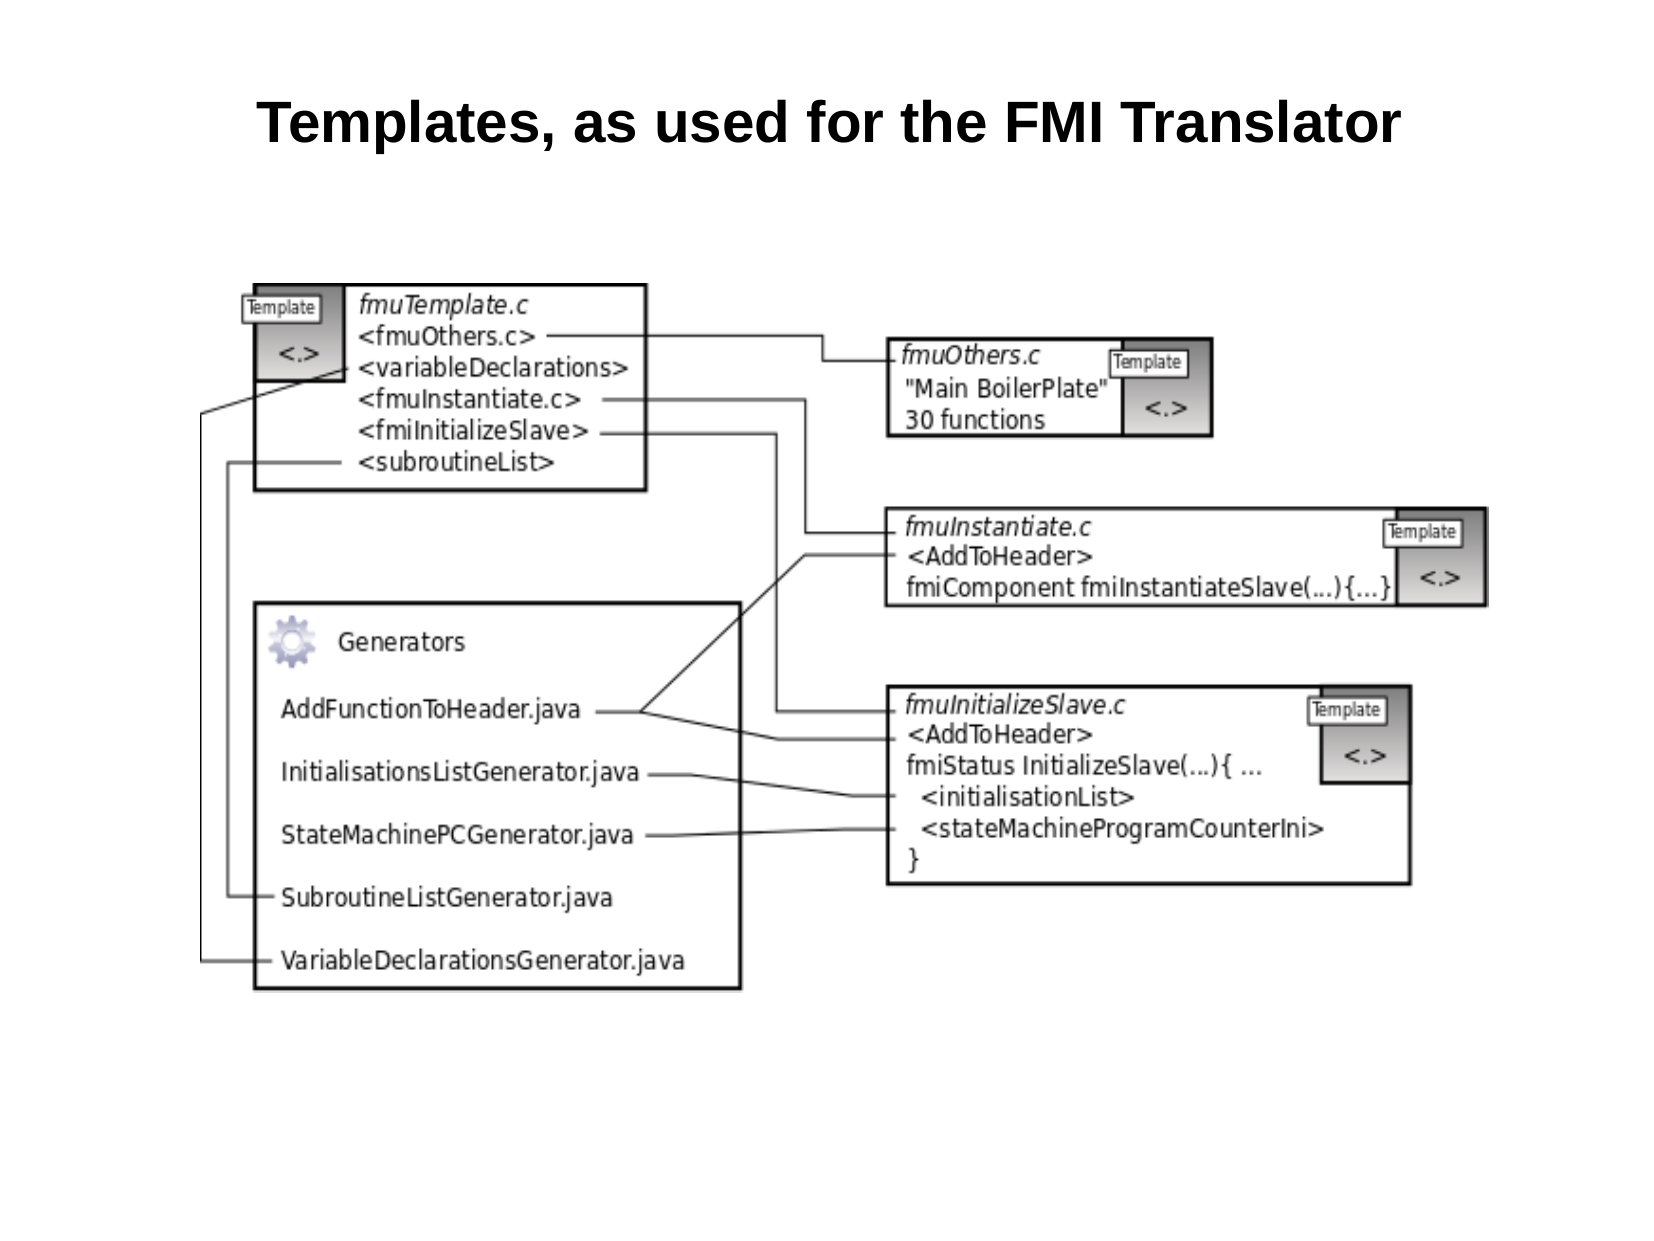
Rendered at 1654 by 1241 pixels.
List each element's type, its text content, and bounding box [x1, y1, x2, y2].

picture [200, 283, 1489, 993]
text_box Templates, as used for the FMI Translator [242, 82, 1418, 163]
